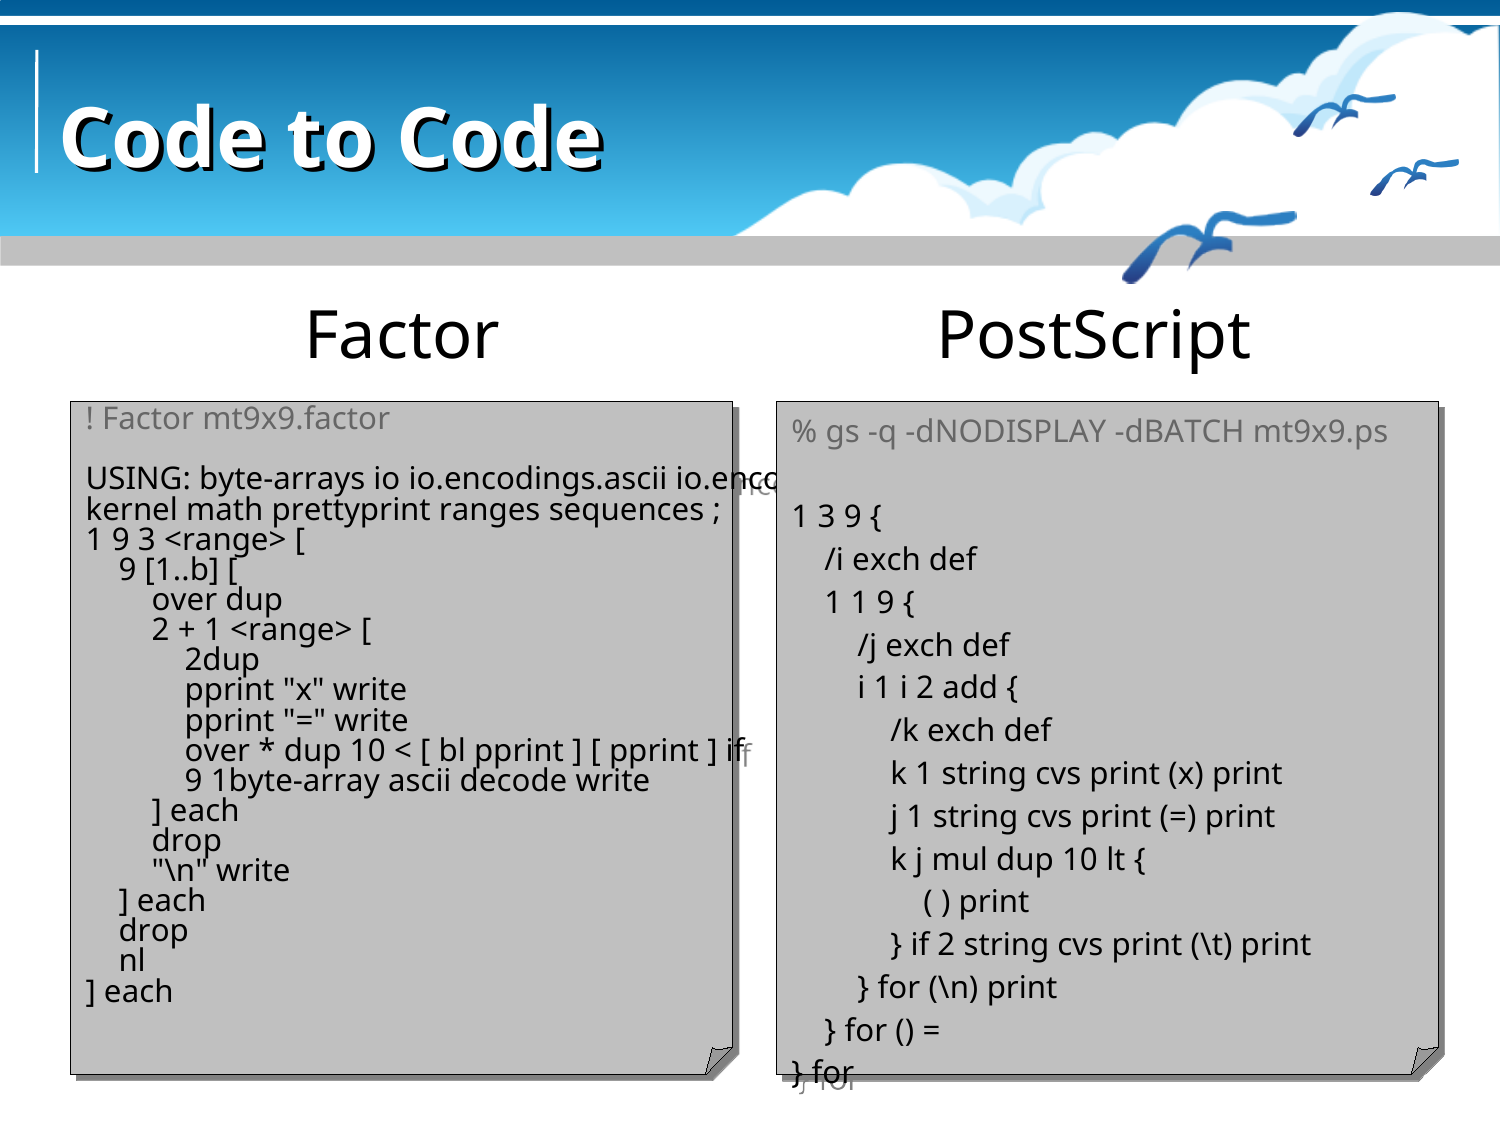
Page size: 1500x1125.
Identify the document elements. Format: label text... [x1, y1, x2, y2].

text_box PostScript [921, 283, 1335, 388]
text_box % gs -q -dNODISPLAY -dBATCH mt9x9.ps 1 3 9 { /i exch def 1 1 9 { /j exch def i 1 i 2 add { /k exch def k 1 string cvs print (x) print j 1 string cvs print (=) print k j mul dup 10 lt { ( ) print } if 2 string cvs print (\t) print } for (\n) print } for () = } for [776, 401, 1439, 1075]
title Code to Code [59, 86, 1465, 186]
text_box Factor [289, 283, 556, 388]
text_box ! Factor mt9x9.factor USING: byte-arrays io io.encodings.ascii io.encodings.string kernel math prettyprint ranges sequences ; 1 9 3 <range> [ 9 [1..b] [ over dup 2 + 1 <range> [ 2dup pprint "x" write pprint "=" write over * dup 10 < [ bl pprint ] [ pprint ] if 9 1byte-array ascii decode write ] each drop "\n" write ] each drop nl ] each [70, 401, 733, 1075]
picture [730, 12, 1500, 283]
